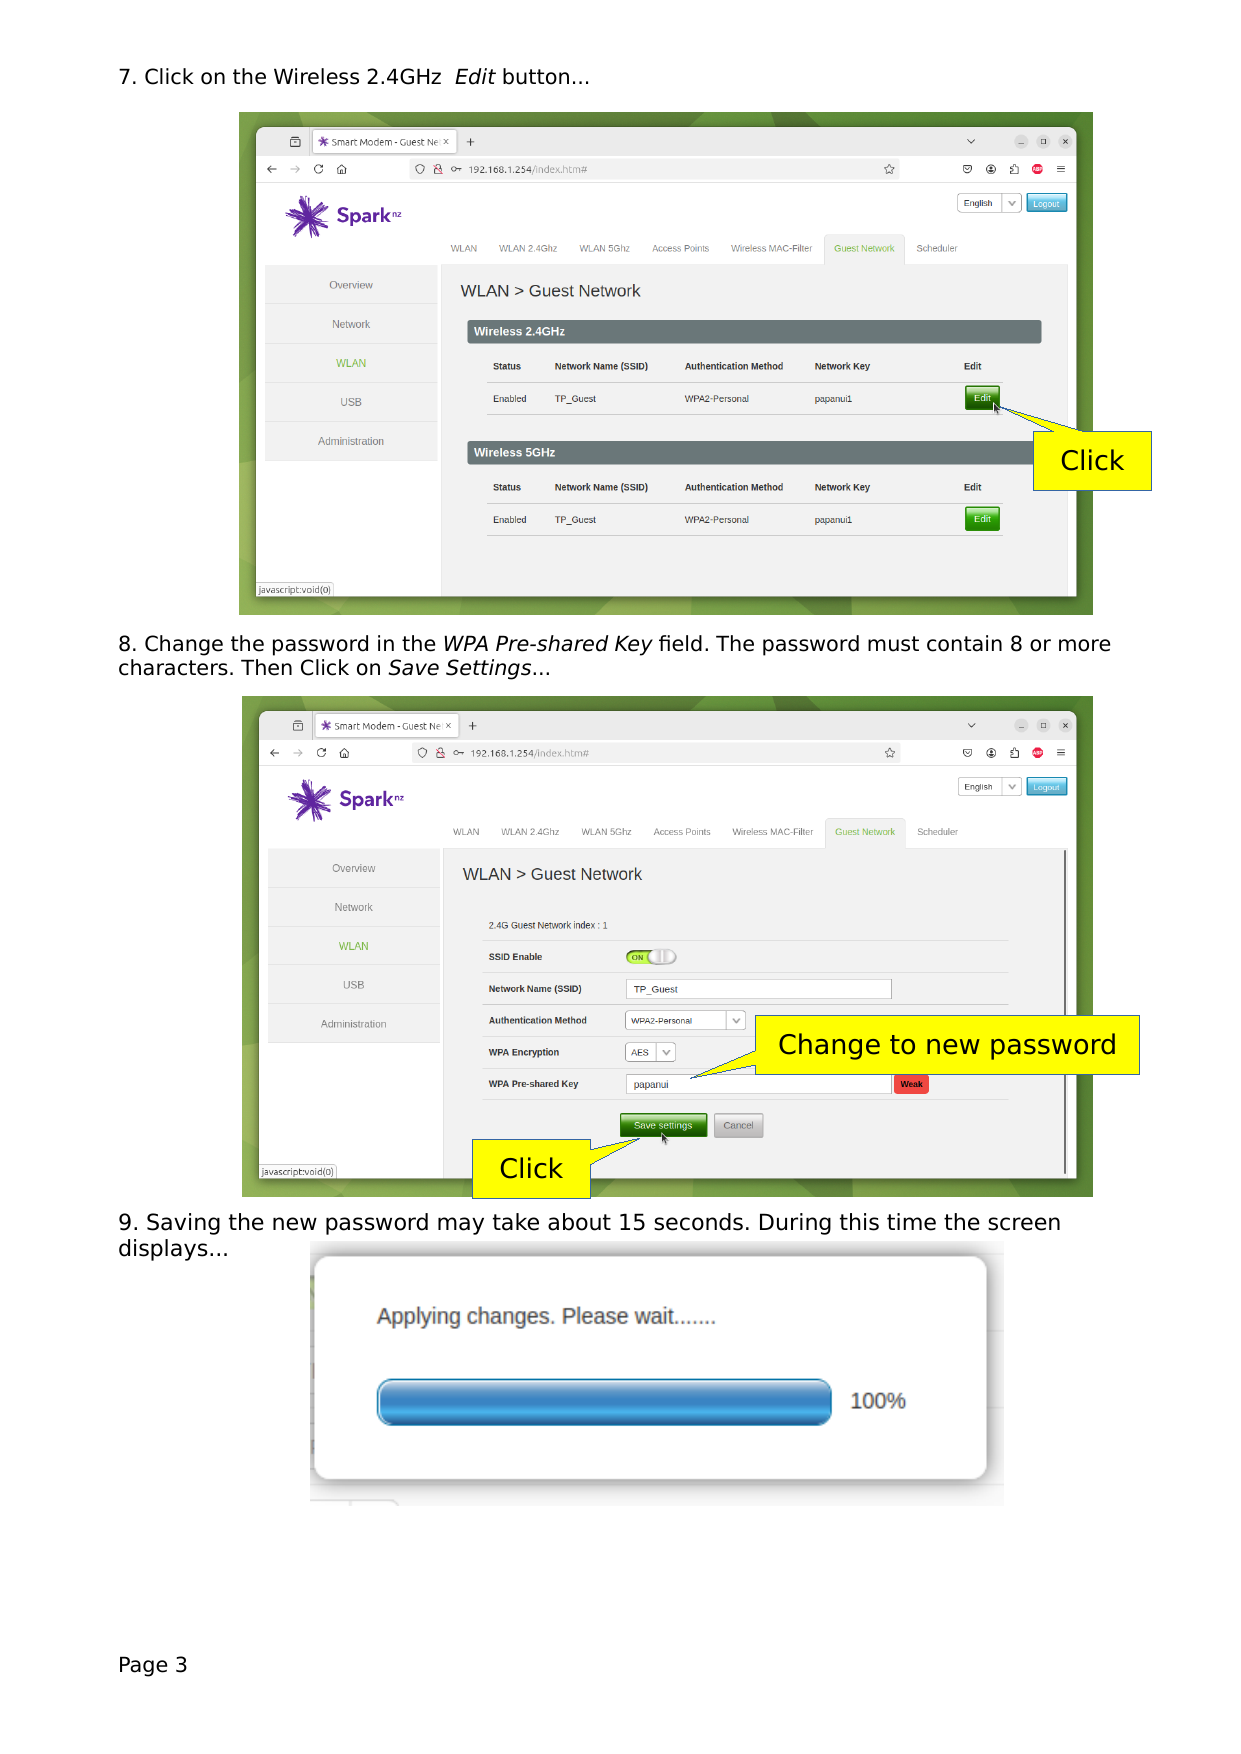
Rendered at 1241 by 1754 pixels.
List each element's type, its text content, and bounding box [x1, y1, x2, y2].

text_box Click [1000, 406, 1152, 491]
text_box 7. Click on the Wireless 2.4GHz Edit button... [118, 65, 1182, 122]
picture [239, 112, 1093, 615]
text_box Page <number> [118, 1653, 1182, 1697]
picture [310, 1241, 1004, 1506]
picture [242, 703, 1093, 1197]
text_box 8. Change the password in the WPA Pre-shared Key field. The password must contain 8 or more characters. Then Click on Save Settings... [118, 631, 1182, 703]
text_box Click [472, 1138, 640, 1199]
text_box 9. Saving the new password may take about 15 seconds. During this time the screen displays... [118, 1209, 1182, 1266]
text_box Change to new password [690, 1015, 1140, 1079]
